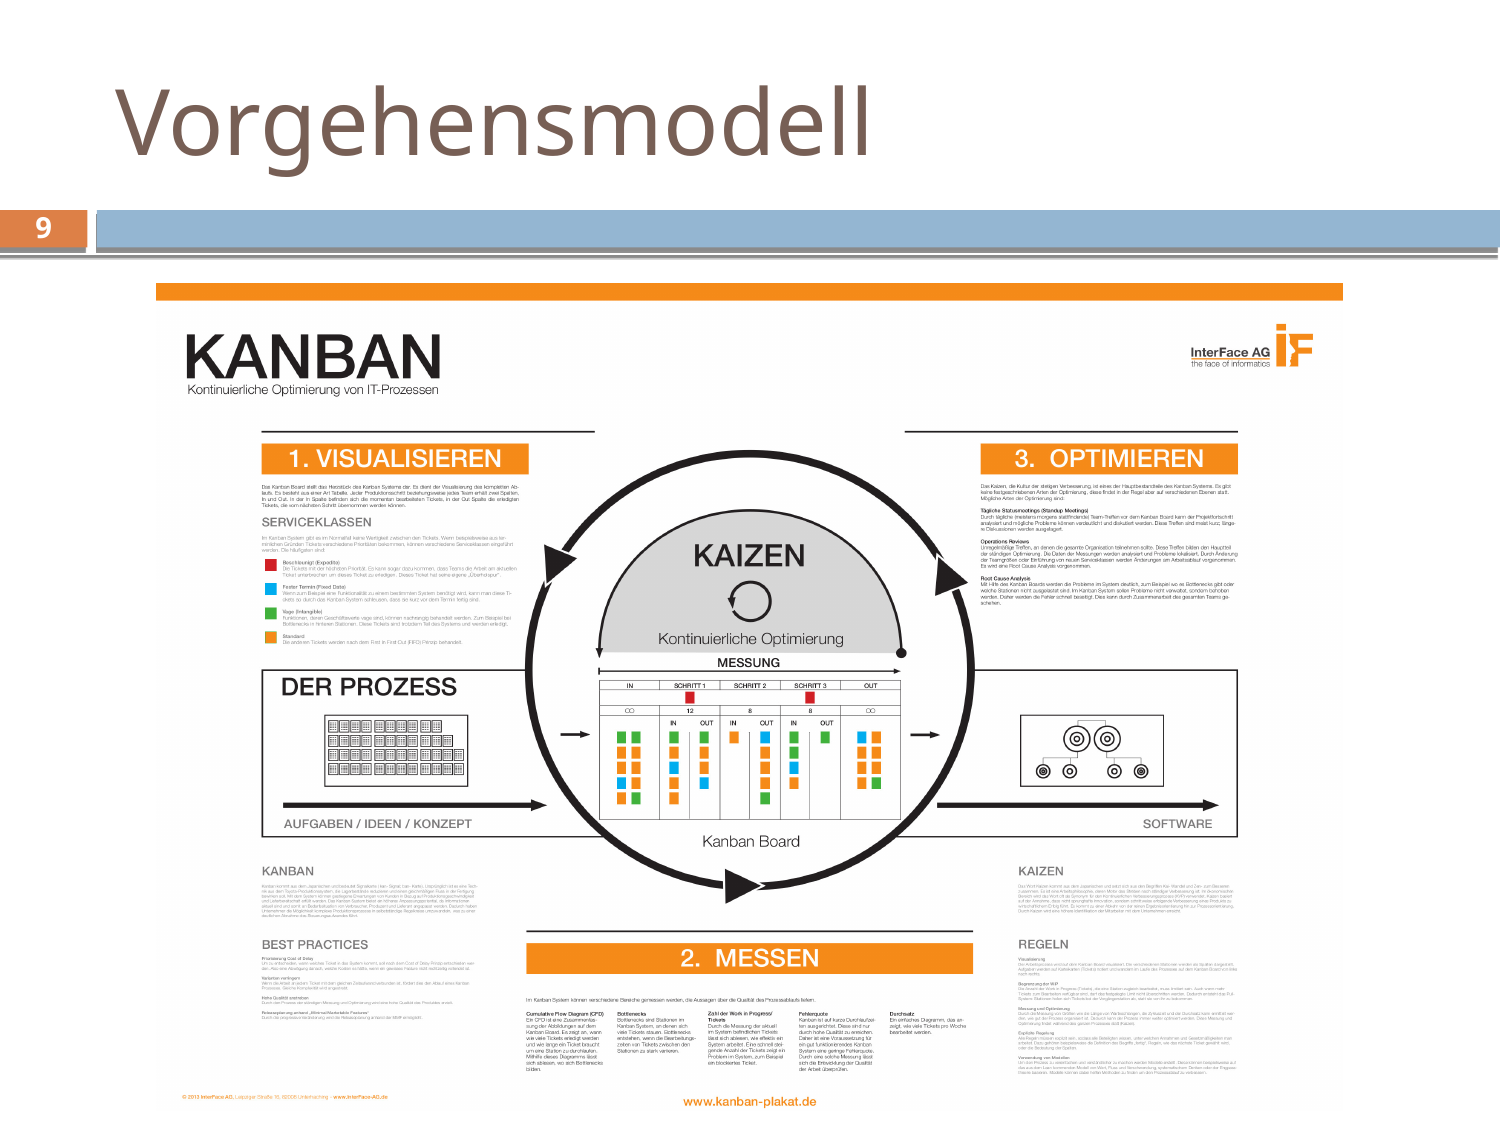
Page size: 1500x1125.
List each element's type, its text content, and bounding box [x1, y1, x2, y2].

picture [156, 283, 1343, 1111]
title Vorgehensmodell [100, 37, 1438, 200]
